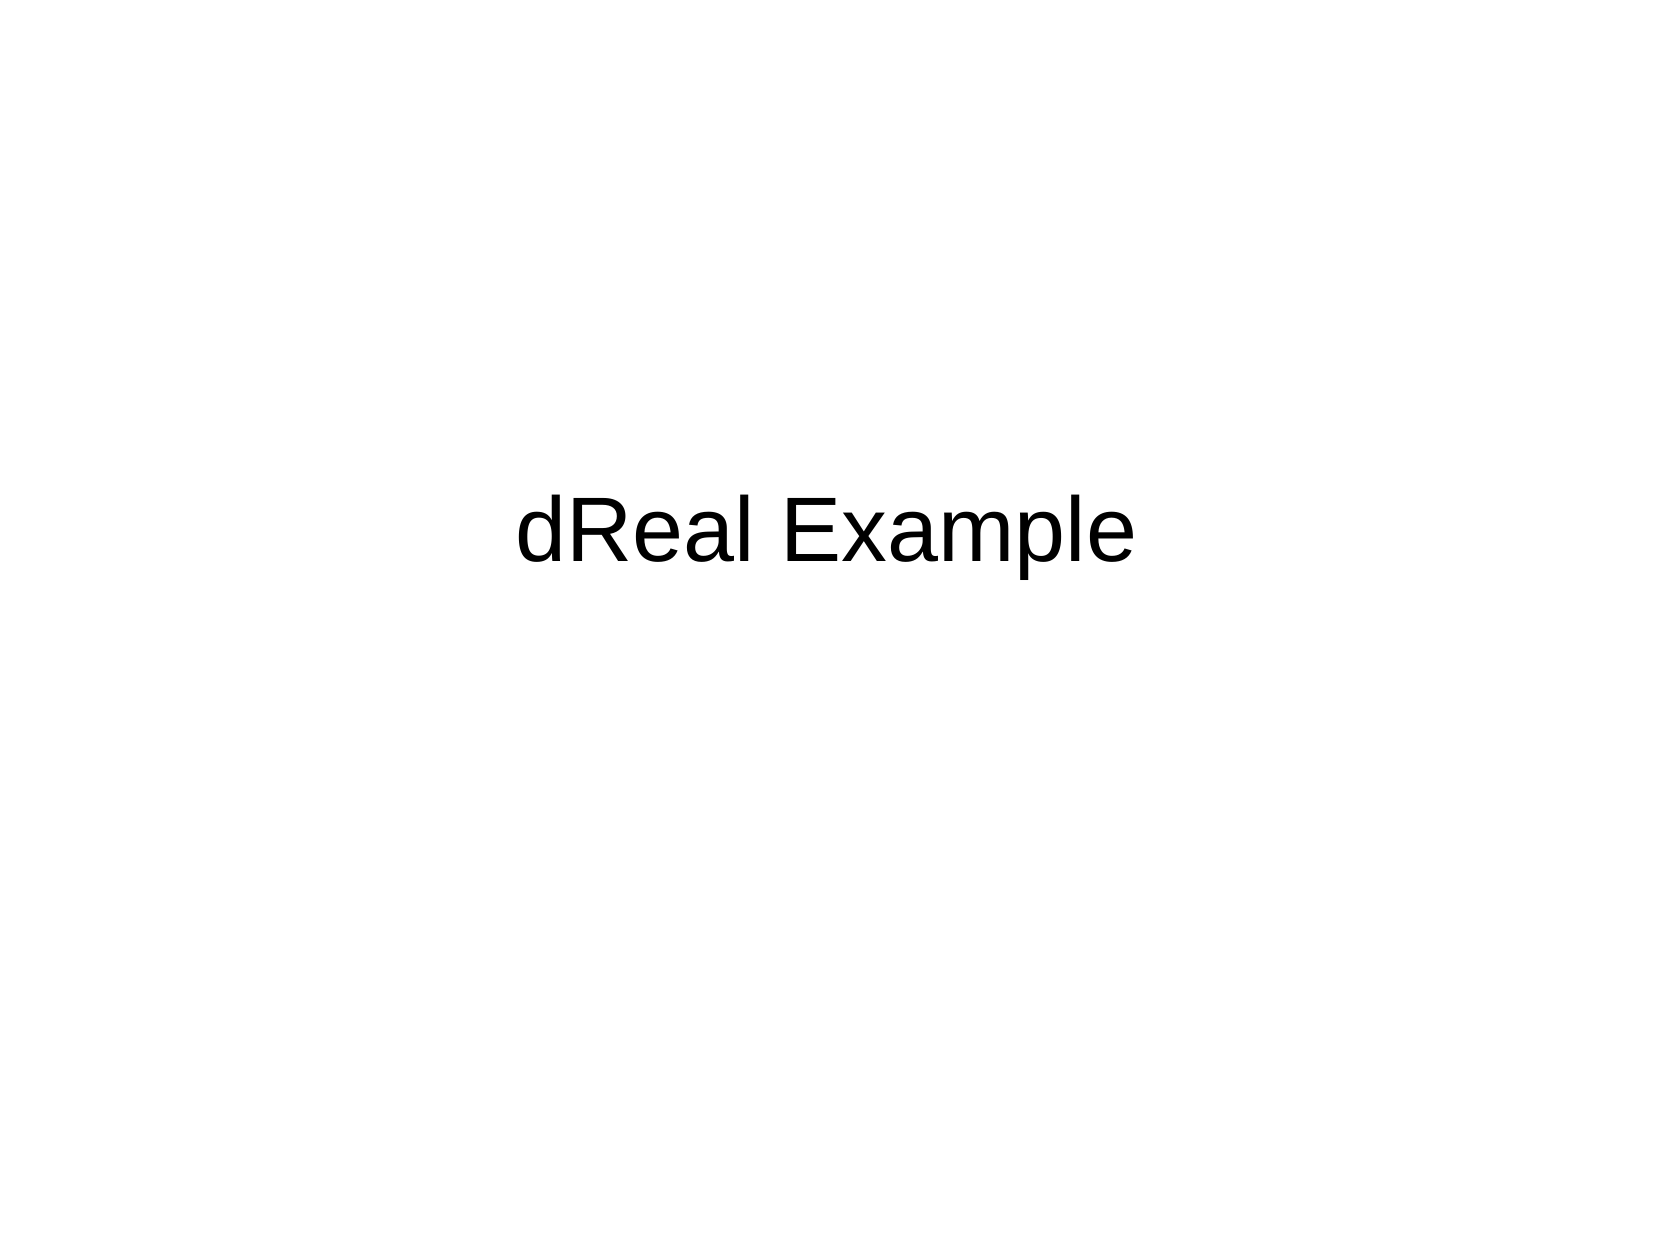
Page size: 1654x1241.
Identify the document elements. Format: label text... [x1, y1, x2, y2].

subtitle dReal Example [82, 49, 1571, 1010]
